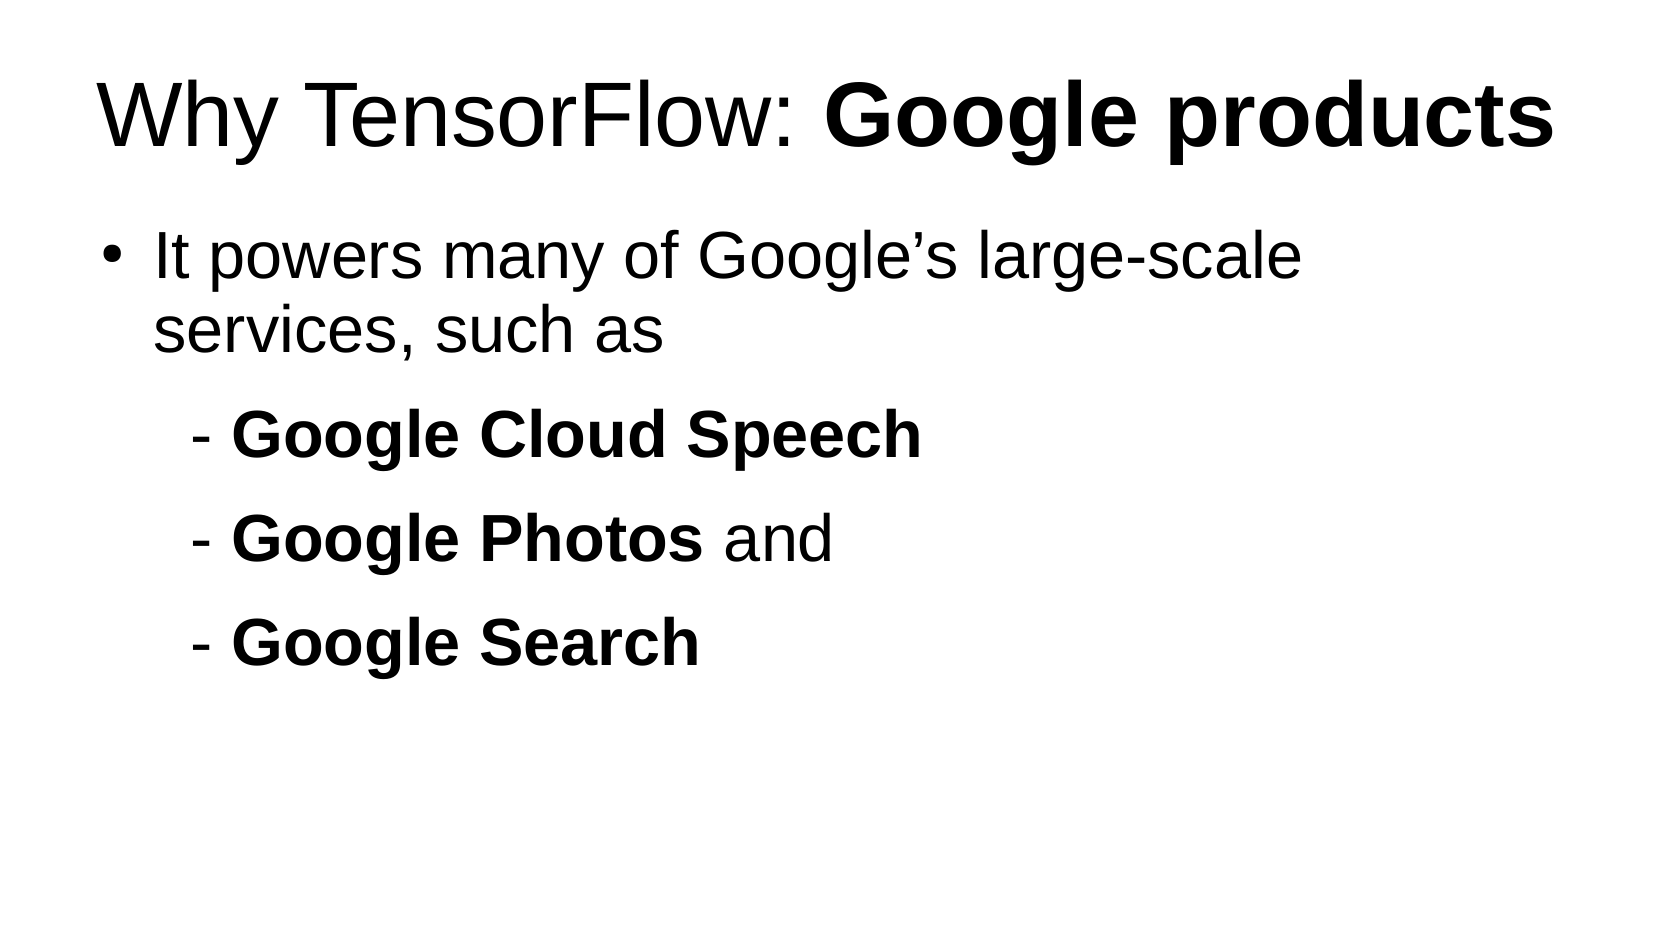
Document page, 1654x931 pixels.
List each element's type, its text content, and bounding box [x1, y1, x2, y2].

title Why TensorFlow: Google products [82, 37, 1571, 193]
list It powers many of Google’s large-scale services, such as - Google Cloud Speech - Google Photos and - Google Search [82, 217, 1571, 758]
